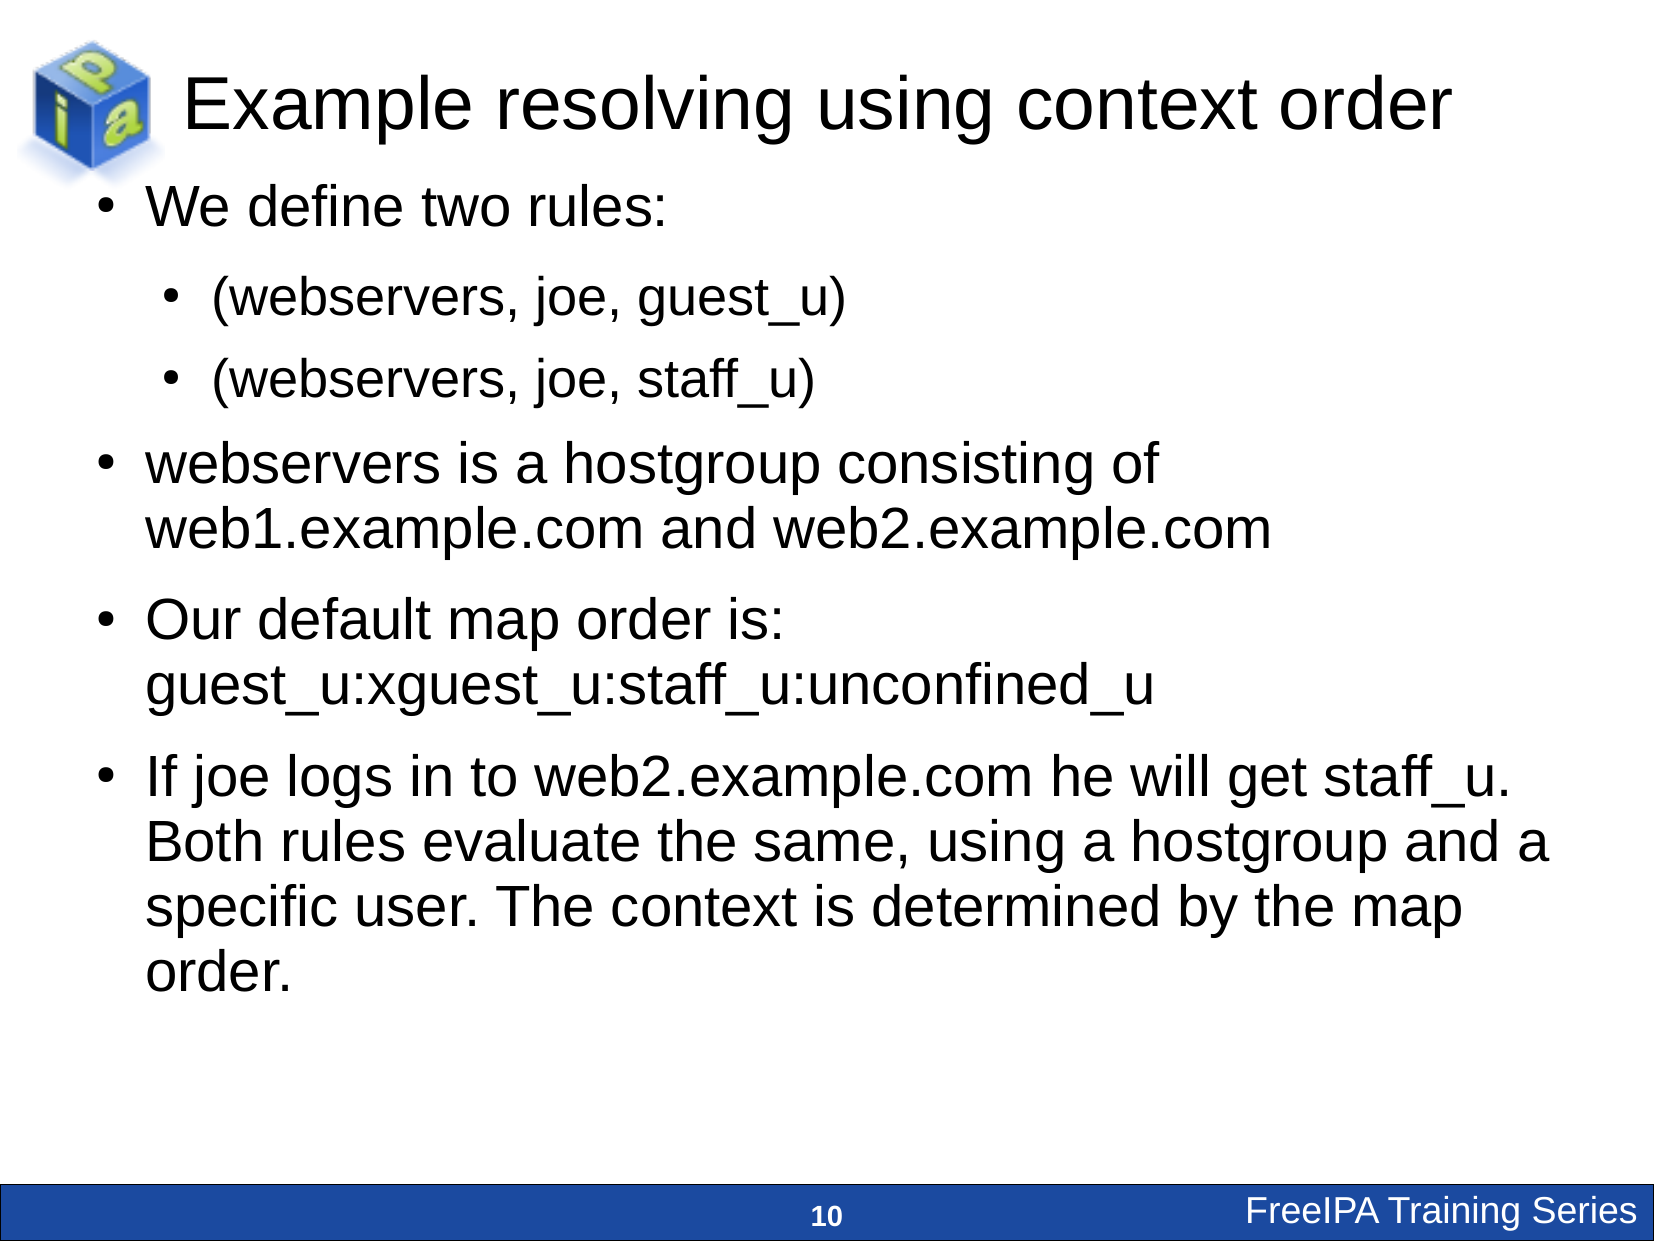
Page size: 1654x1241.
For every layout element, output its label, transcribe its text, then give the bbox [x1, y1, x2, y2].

title Example resolving using context order [182, 31, 1579, 177]
picture [17, 34, 165, 193]
list We define two rules: (webservers, joe, guest_u) (webservers, joe, staff_u) webservers is a hostgroup consisting of web1.example.com and web2.example.com Our default map order is: guest_u:xguest_u:staff_u:unconfined_u If joe logs in to web2.example.com he will get staff_u. Both rules evaluate the same, using a hostgroup and a specific user. The context is determined by the map order. [79, 173, 1568, 1005]
